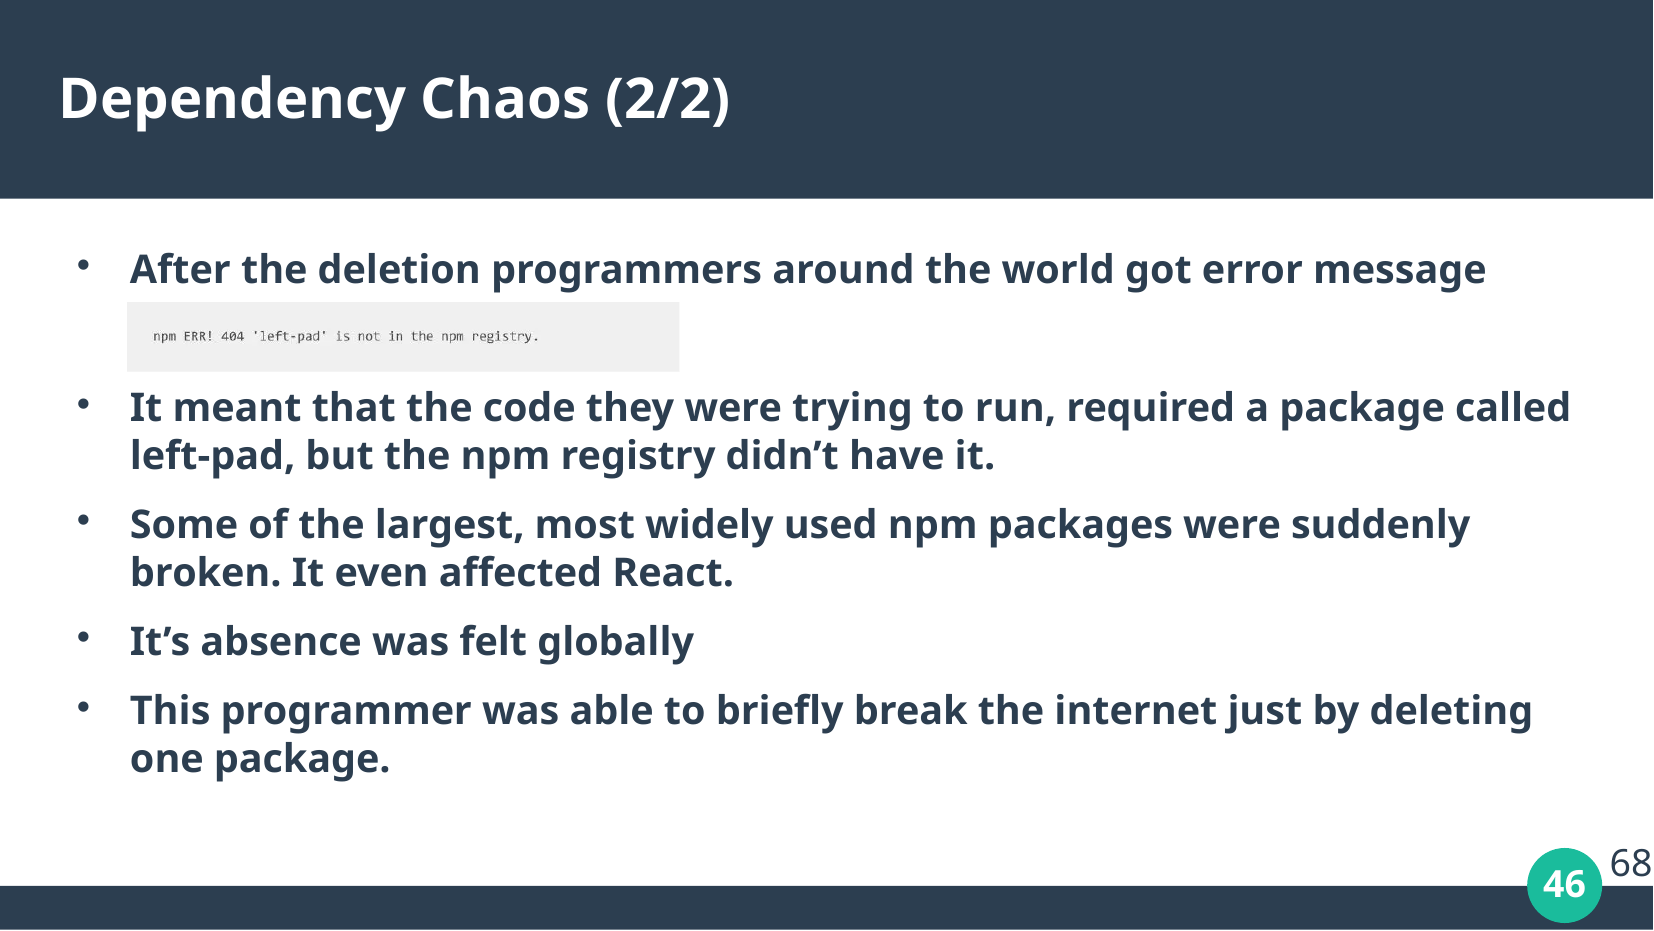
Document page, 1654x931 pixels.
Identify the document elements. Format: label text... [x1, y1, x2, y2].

list After the deletion programmers around the world got error message It meant that the code they were trying to run, required a package called left-pad, but the npm registry didn’t have it. Some of the largest, most widely used npm packages were suddenly broken. It even affected React. It’s absence was felt globally This programmer was able to briefly break the internet just by deleting one package. [59, 243, 1594, 864]
text_box 68 [1588, 830, 1654, 899]
picture [127, 302, 680, 372]
title Dependency Chaos (2/2) [59, 37, 1594, 155]
